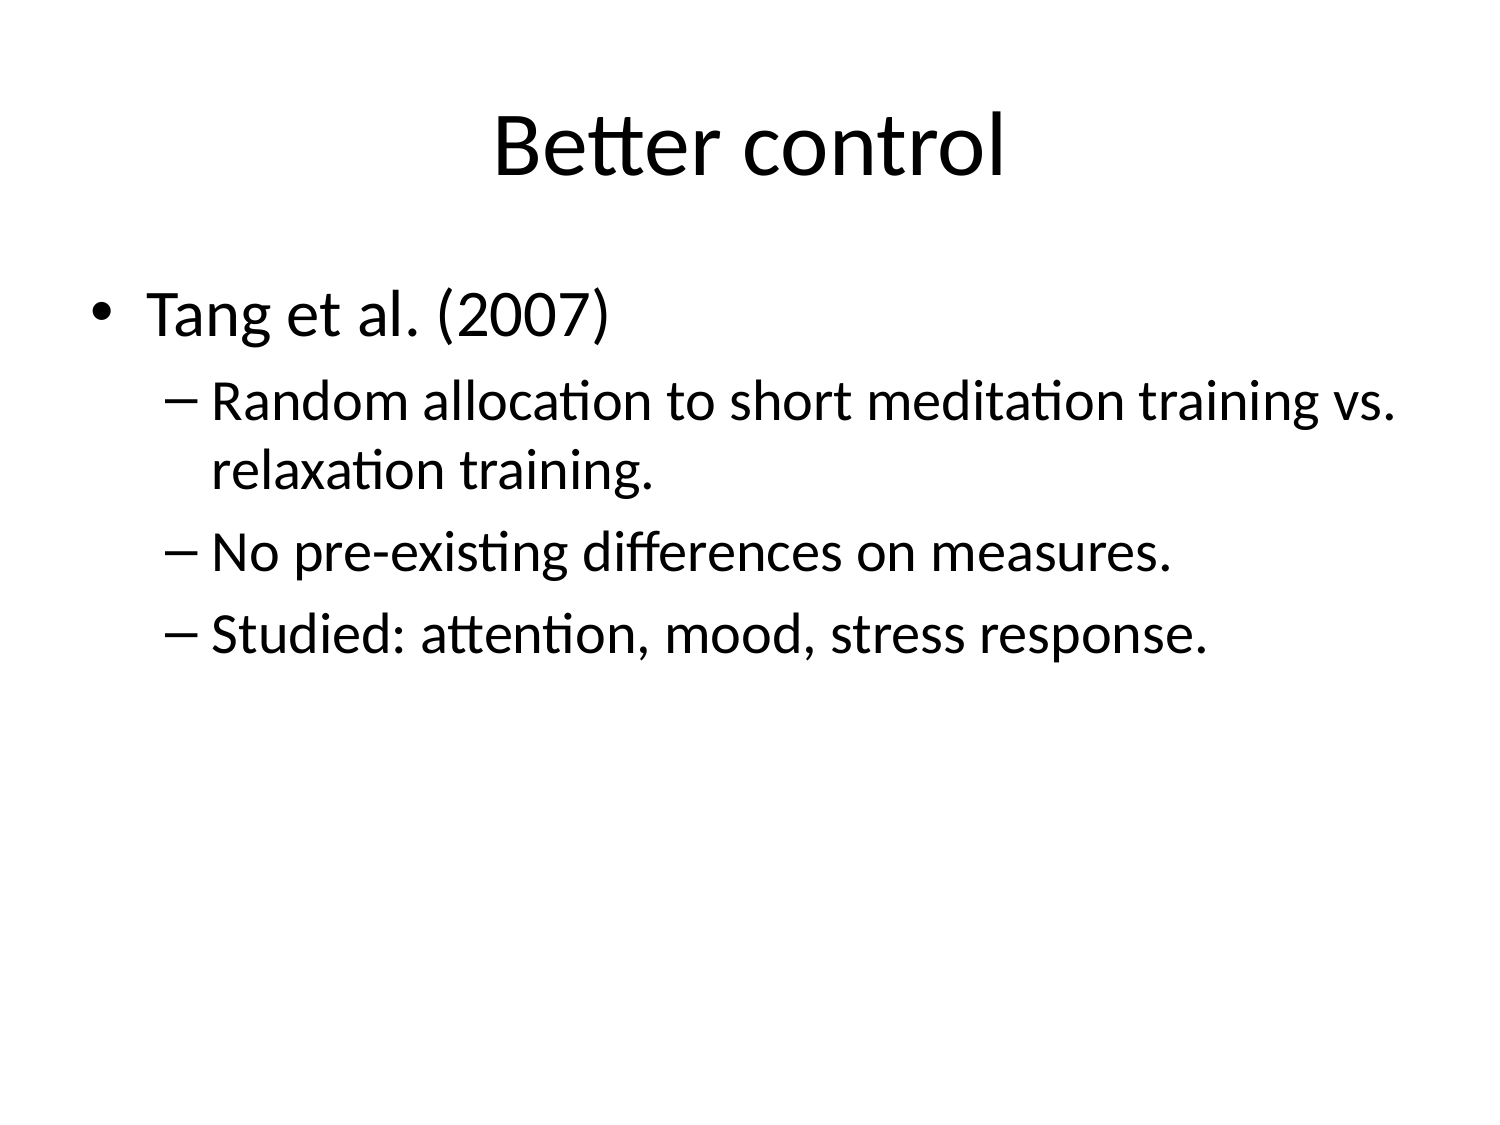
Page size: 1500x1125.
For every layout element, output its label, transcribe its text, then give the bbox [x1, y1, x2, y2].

title Better control [75, 45, 1425, 233]
list Tang et al. (2007) Random allocation to short meditation training vs. relaxation training. No pre-existing differences on measures. Studied: attention, mood, stress response. [75, 262, 1425, 1005]
